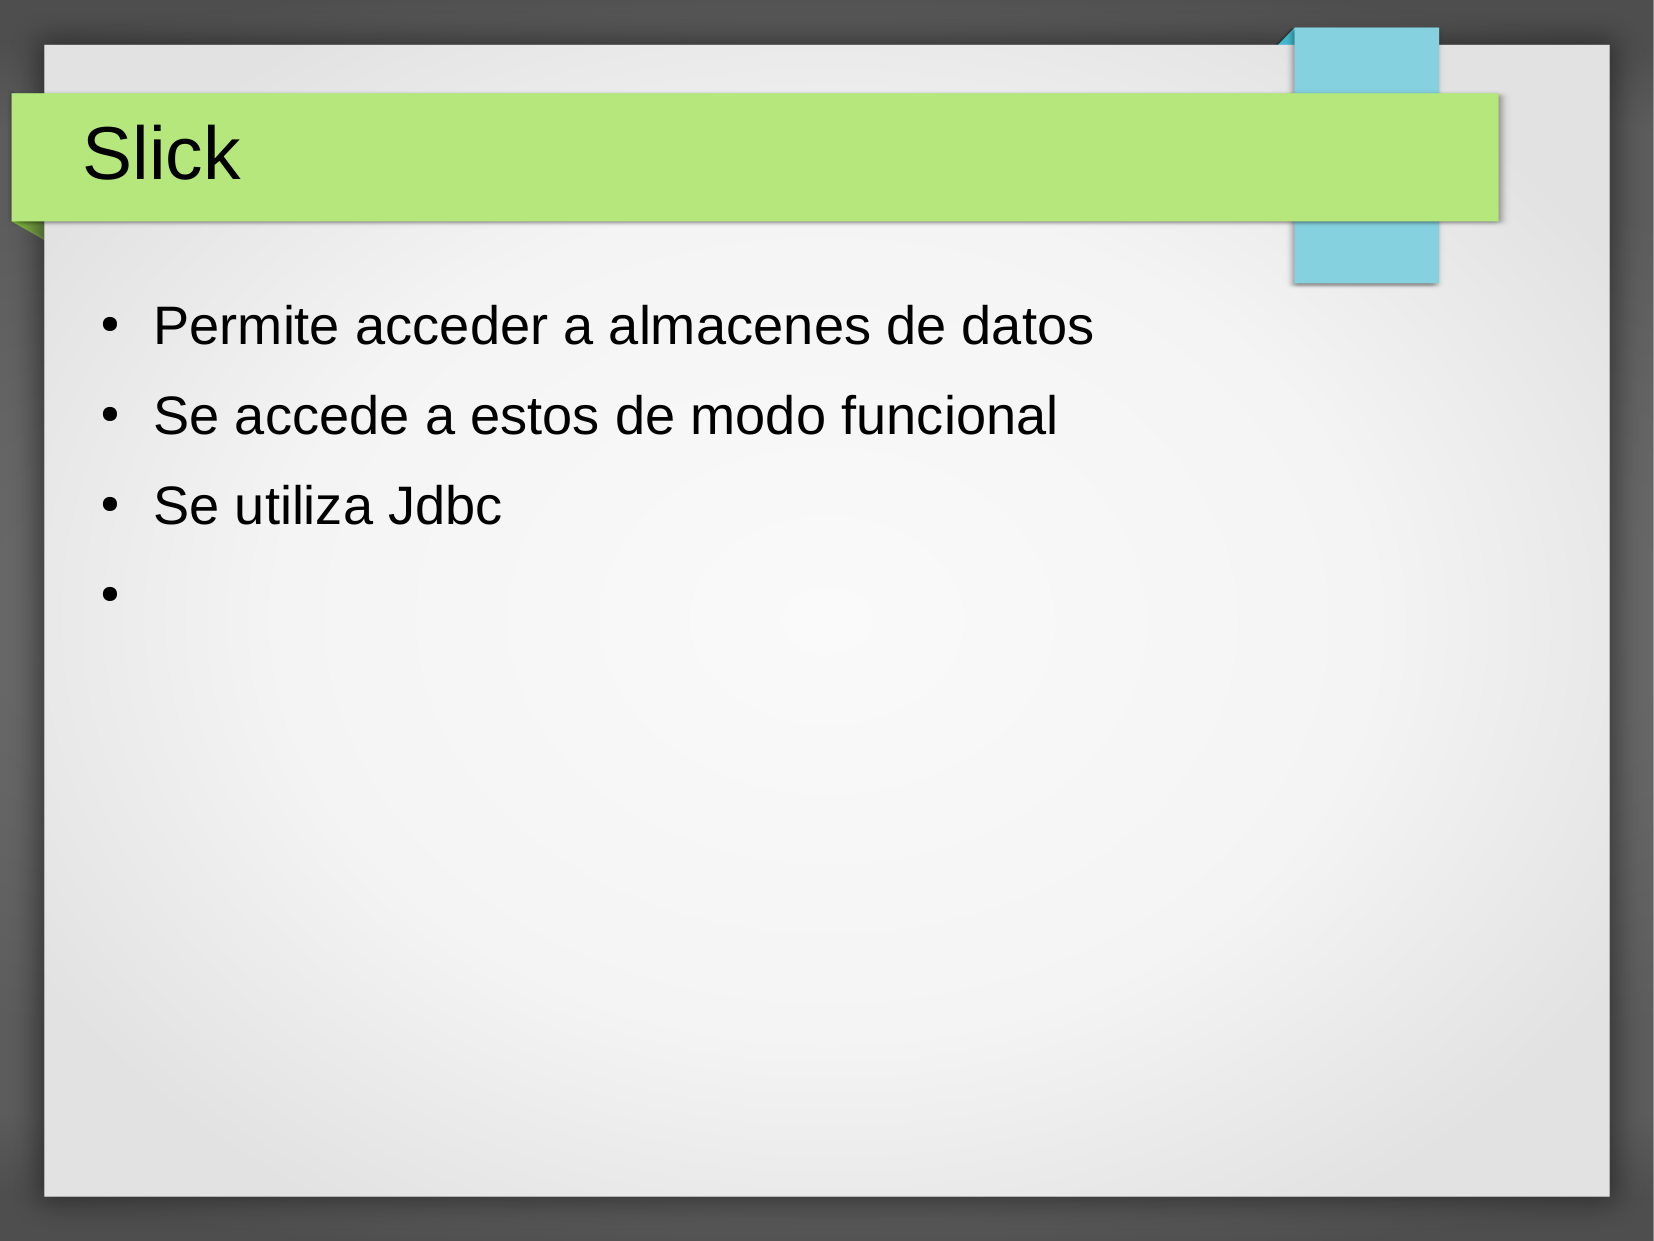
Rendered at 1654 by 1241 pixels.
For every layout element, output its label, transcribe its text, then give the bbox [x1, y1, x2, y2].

title Slick [82, 94, 1264, 213]
picture [0, 0, 1654, 1241]
list Permite acceder a almacenes de datos Se accede a estos de modo funcional Se utiliza Jdbc [82, 295, 1571, 1015]
